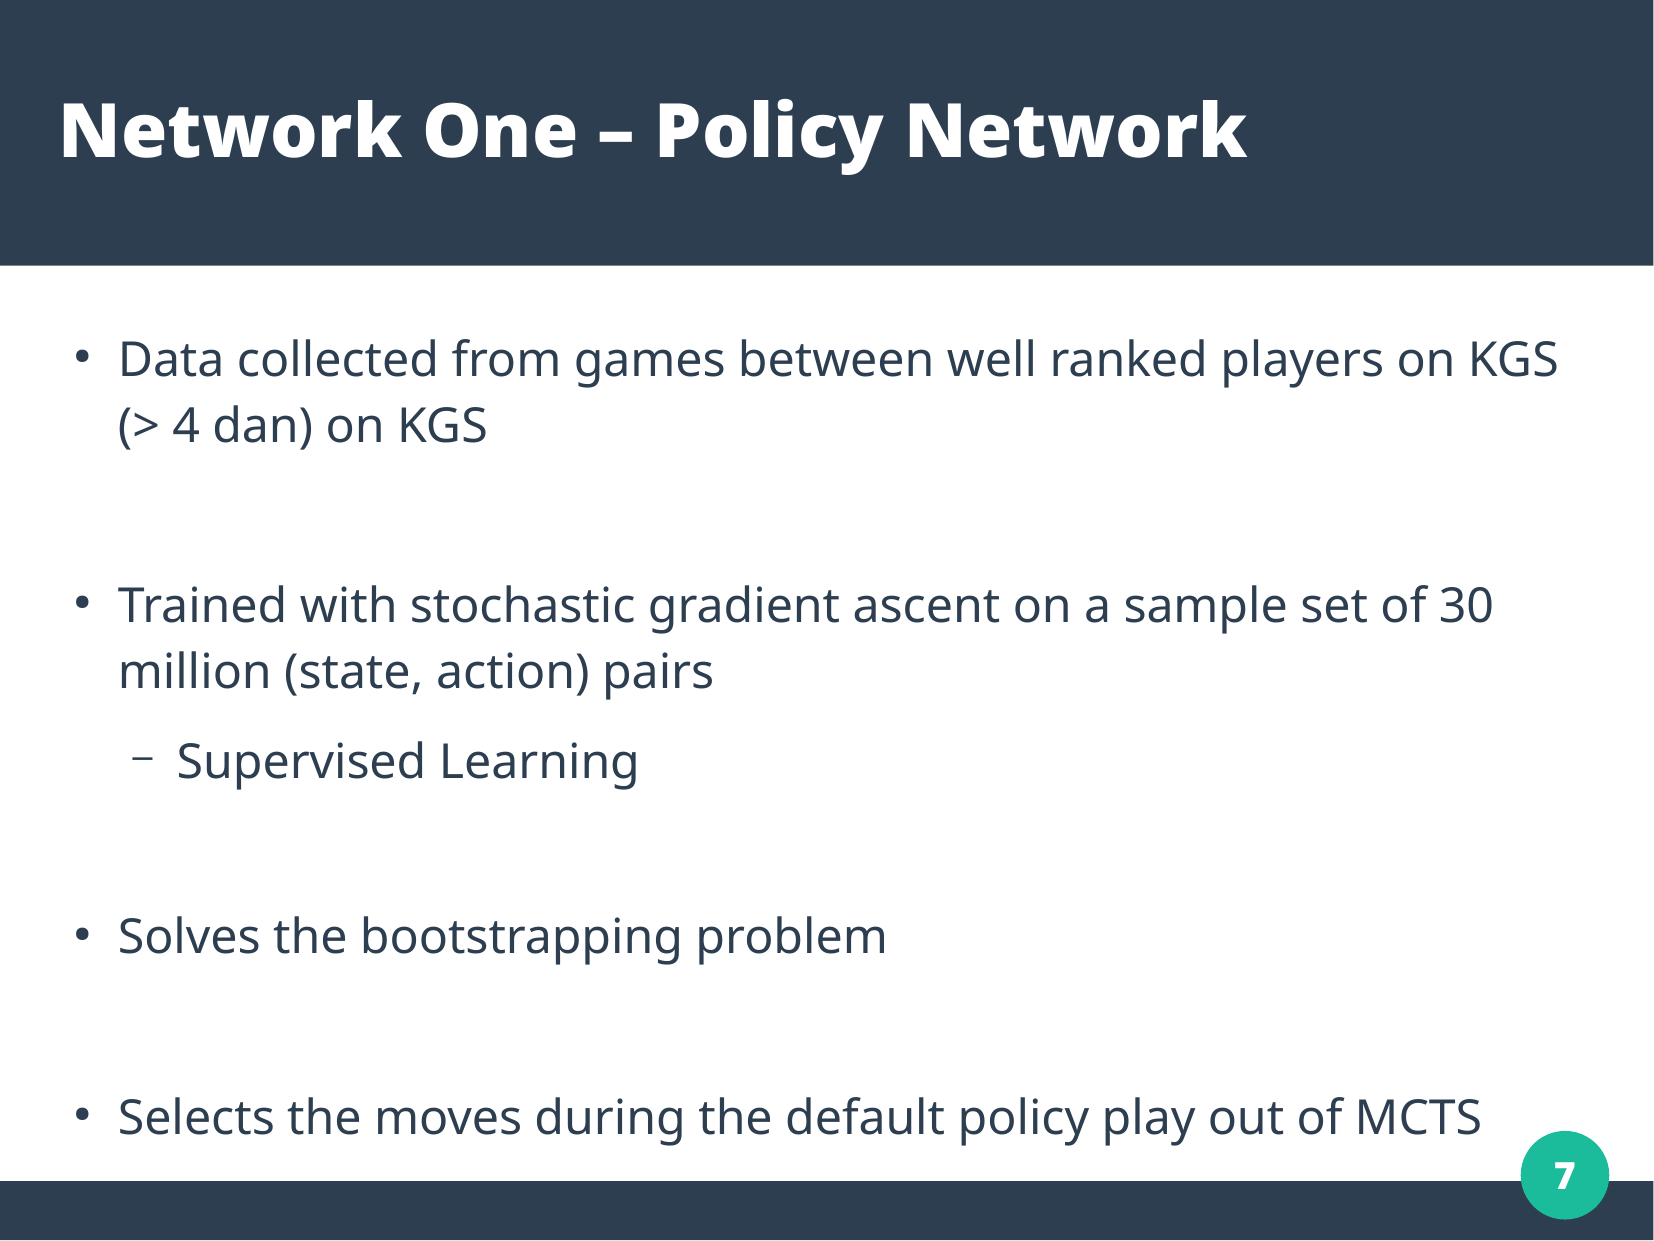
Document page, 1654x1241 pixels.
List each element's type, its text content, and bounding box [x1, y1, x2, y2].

list Data collected from games between well ranked players on KGS (> 4 dan) on KGS Trained with stochastic gradient ascent on a sample set of 30 million (state, action) pairs Supervised Learning Solves the bootstrapping problem Selects the moves during the default policy play out of MCTS [59, 324, 1595, 1152]
title Network One – Policy Network [59, 49, 1595, 207]
